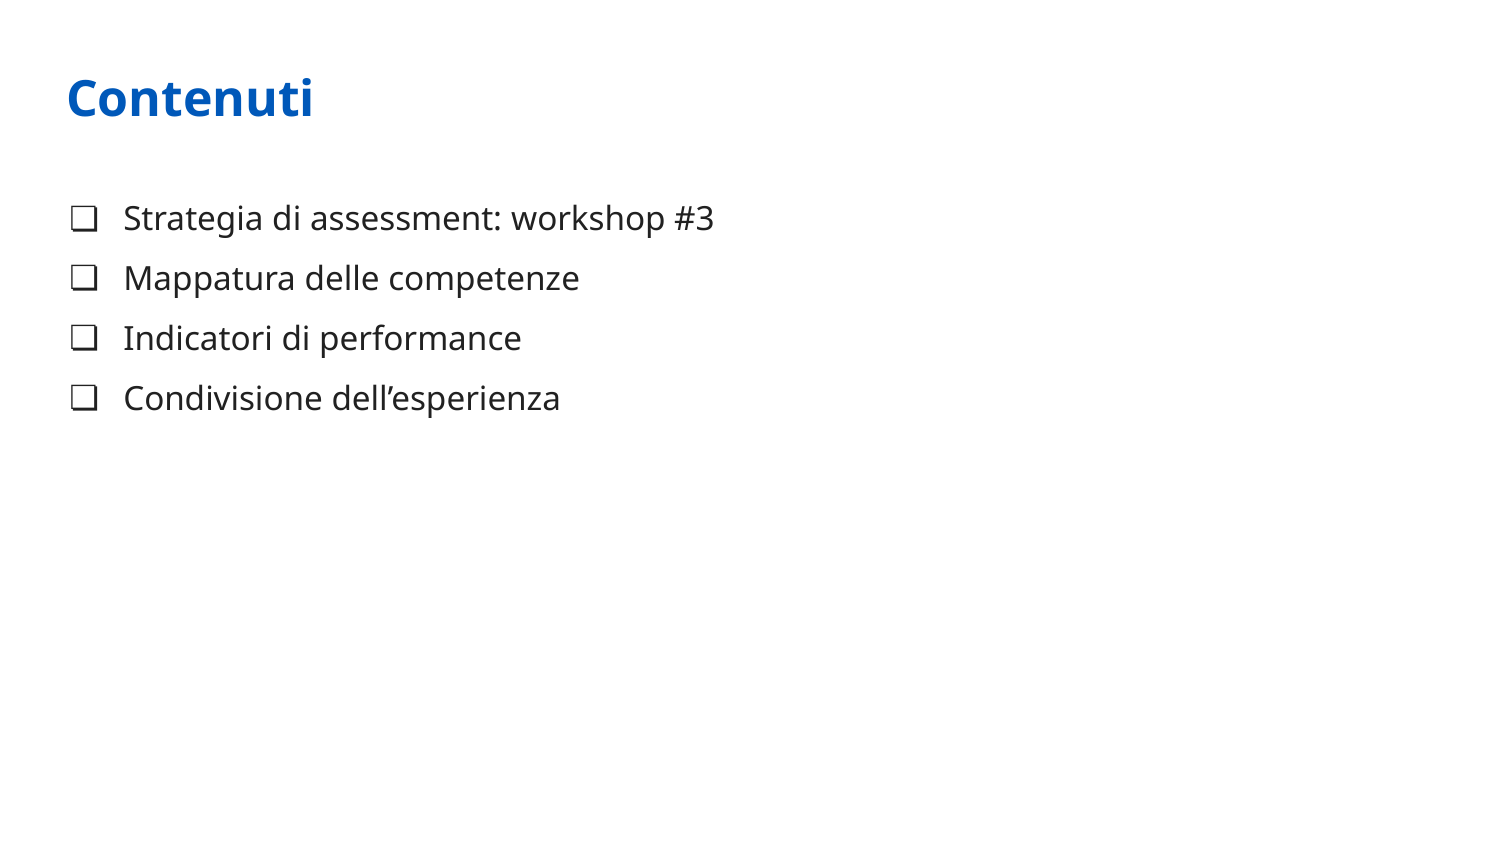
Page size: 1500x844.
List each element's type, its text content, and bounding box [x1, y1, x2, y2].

title Contenuti [51, 51, 1449, 146]
text_box Strategia di assessment: workshop #3 Mappatura delle competenze Indicatori di performance Condivisione dell’esperienza [33, 162, 1413, 763]
